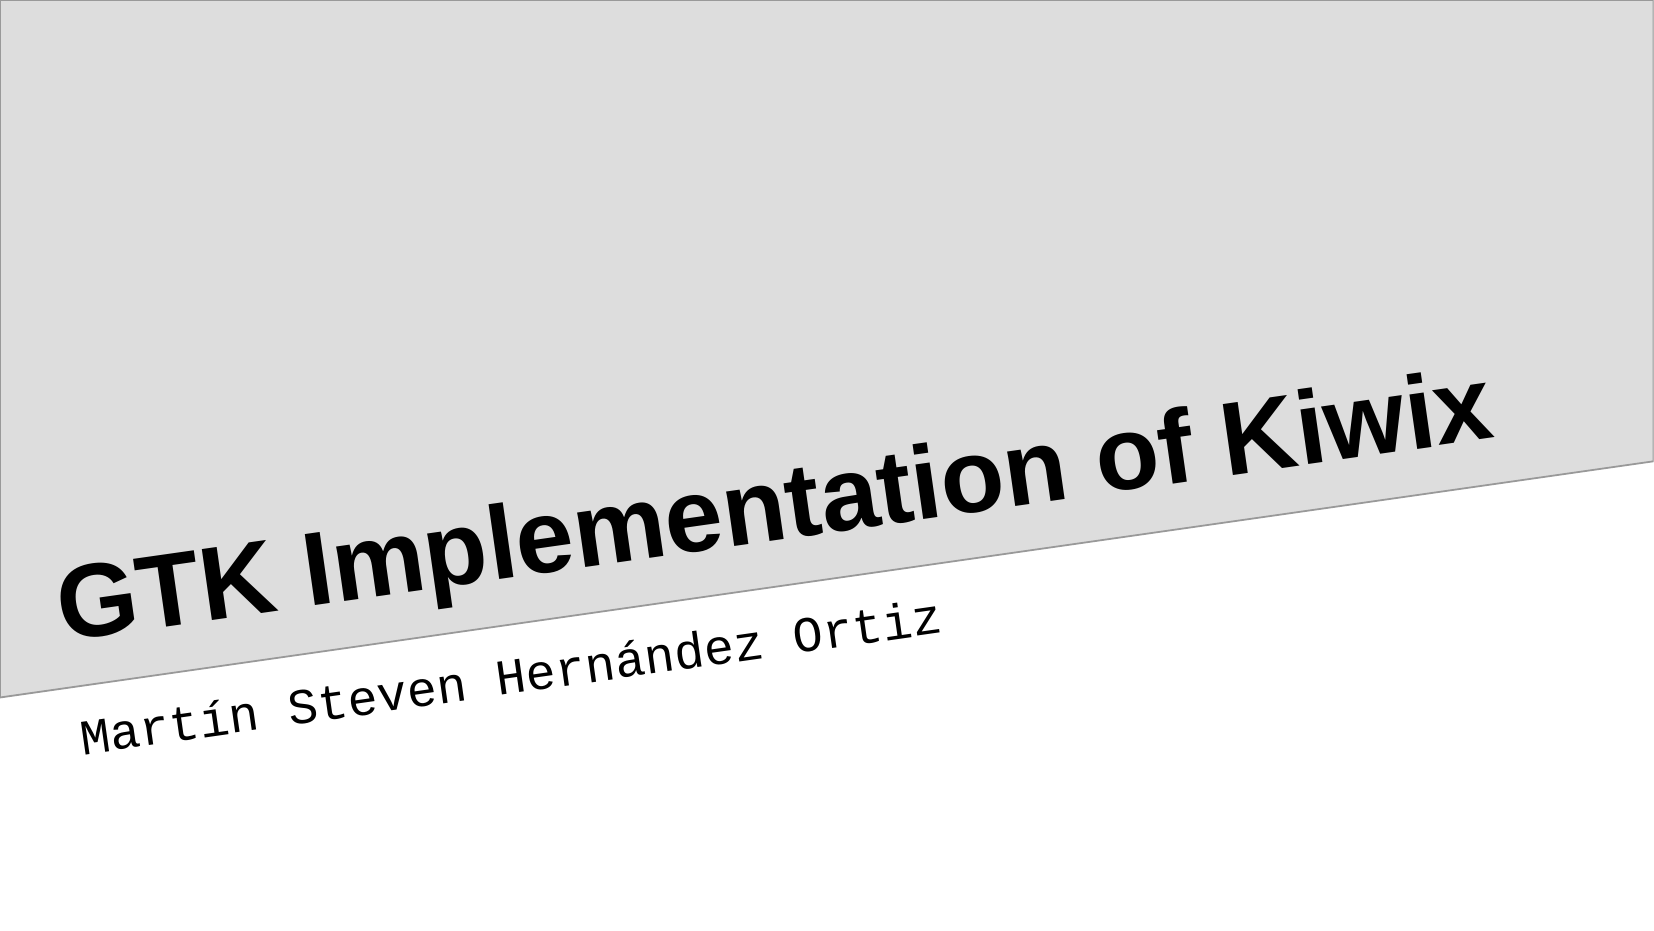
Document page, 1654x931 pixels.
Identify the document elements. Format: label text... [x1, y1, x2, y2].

title Martín Steven Hernández Ortiz [62, 403, 1562, 873]
title GTK Implementation of Kiwix [38, 267, 1520, 737]
